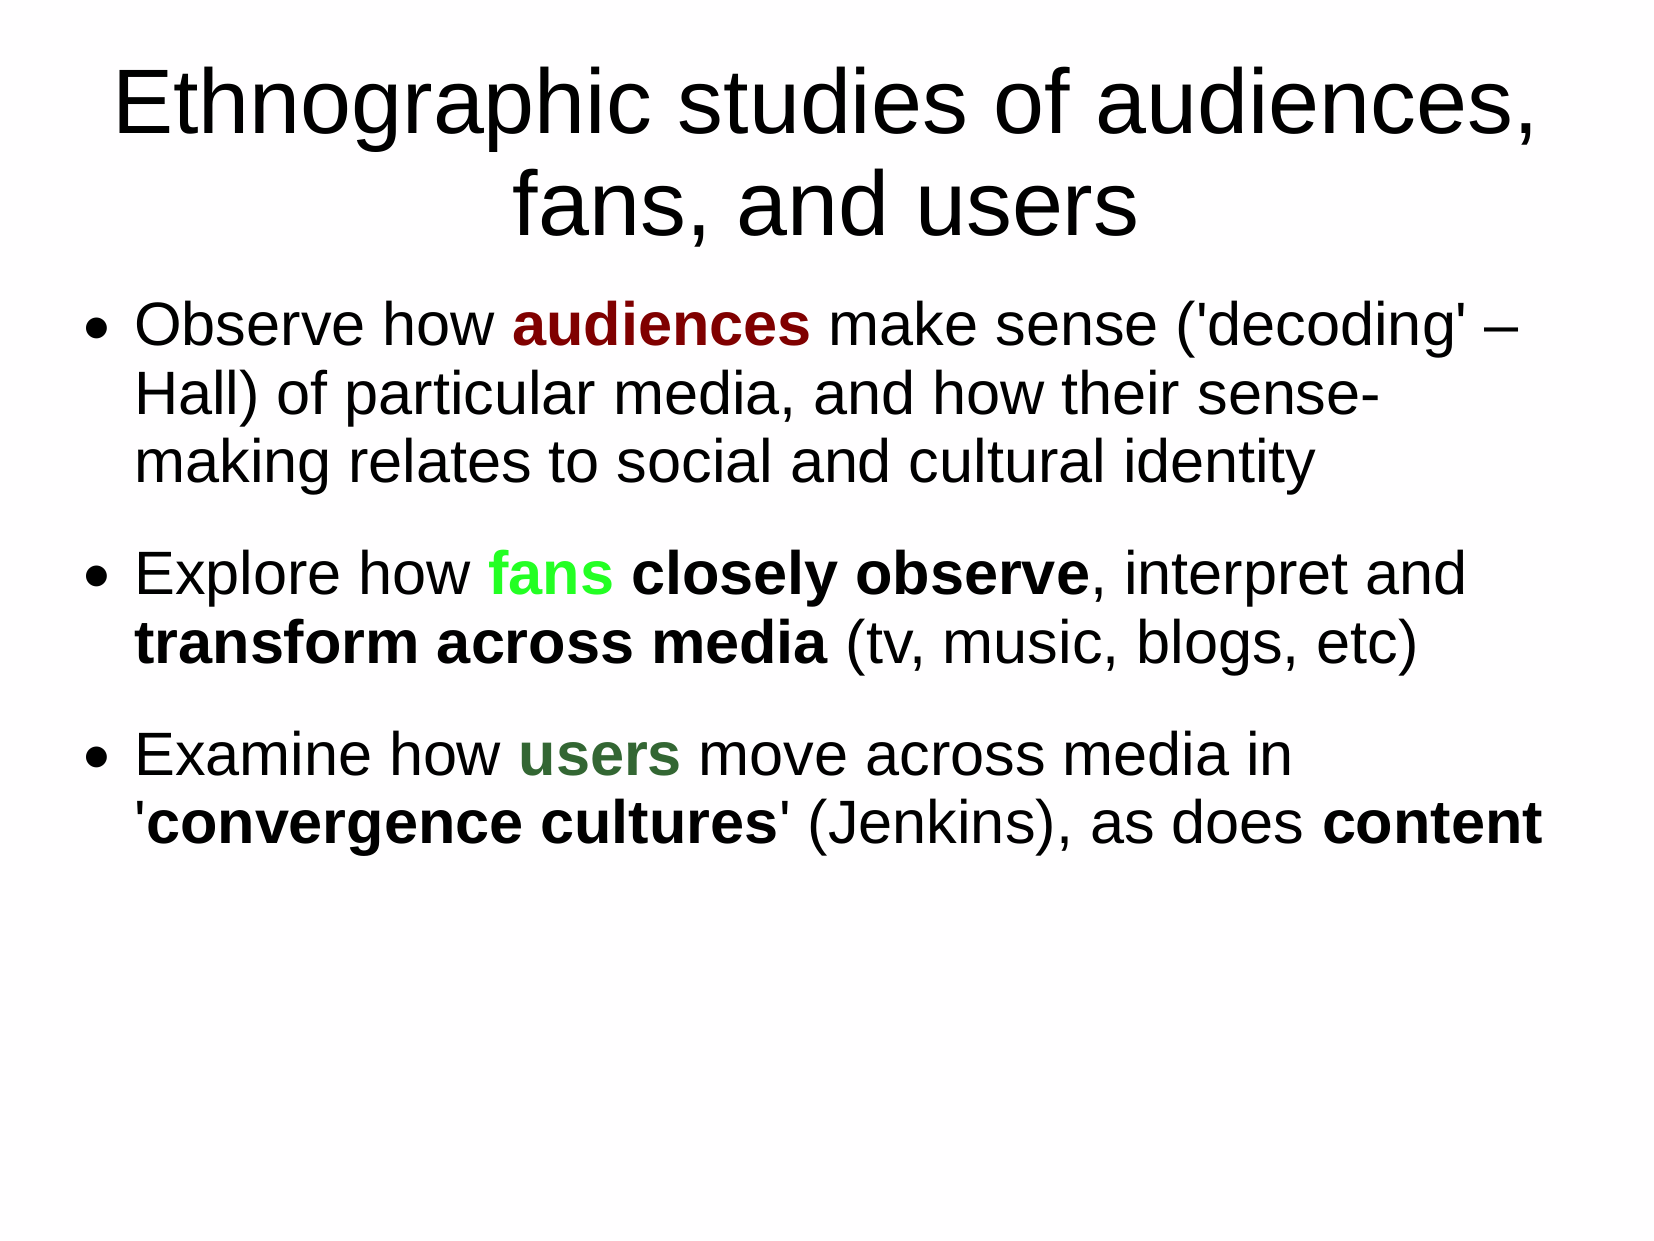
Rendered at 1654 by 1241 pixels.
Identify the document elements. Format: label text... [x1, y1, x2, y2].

title Ethnographic studies of audiences, fans, and users [82, 49, 1571, 257]
list Observe how audiences make sense ('decoding' – Hall) of particular media, and how their sense-making relates to social and cultural identity Explore how fans closely observe, interpret and transform across media (tv, music, blogs, etc) Examine how users move across media in 'convergence cultures' (Jenkins), as does content [82, 290, 1571, 1010]
